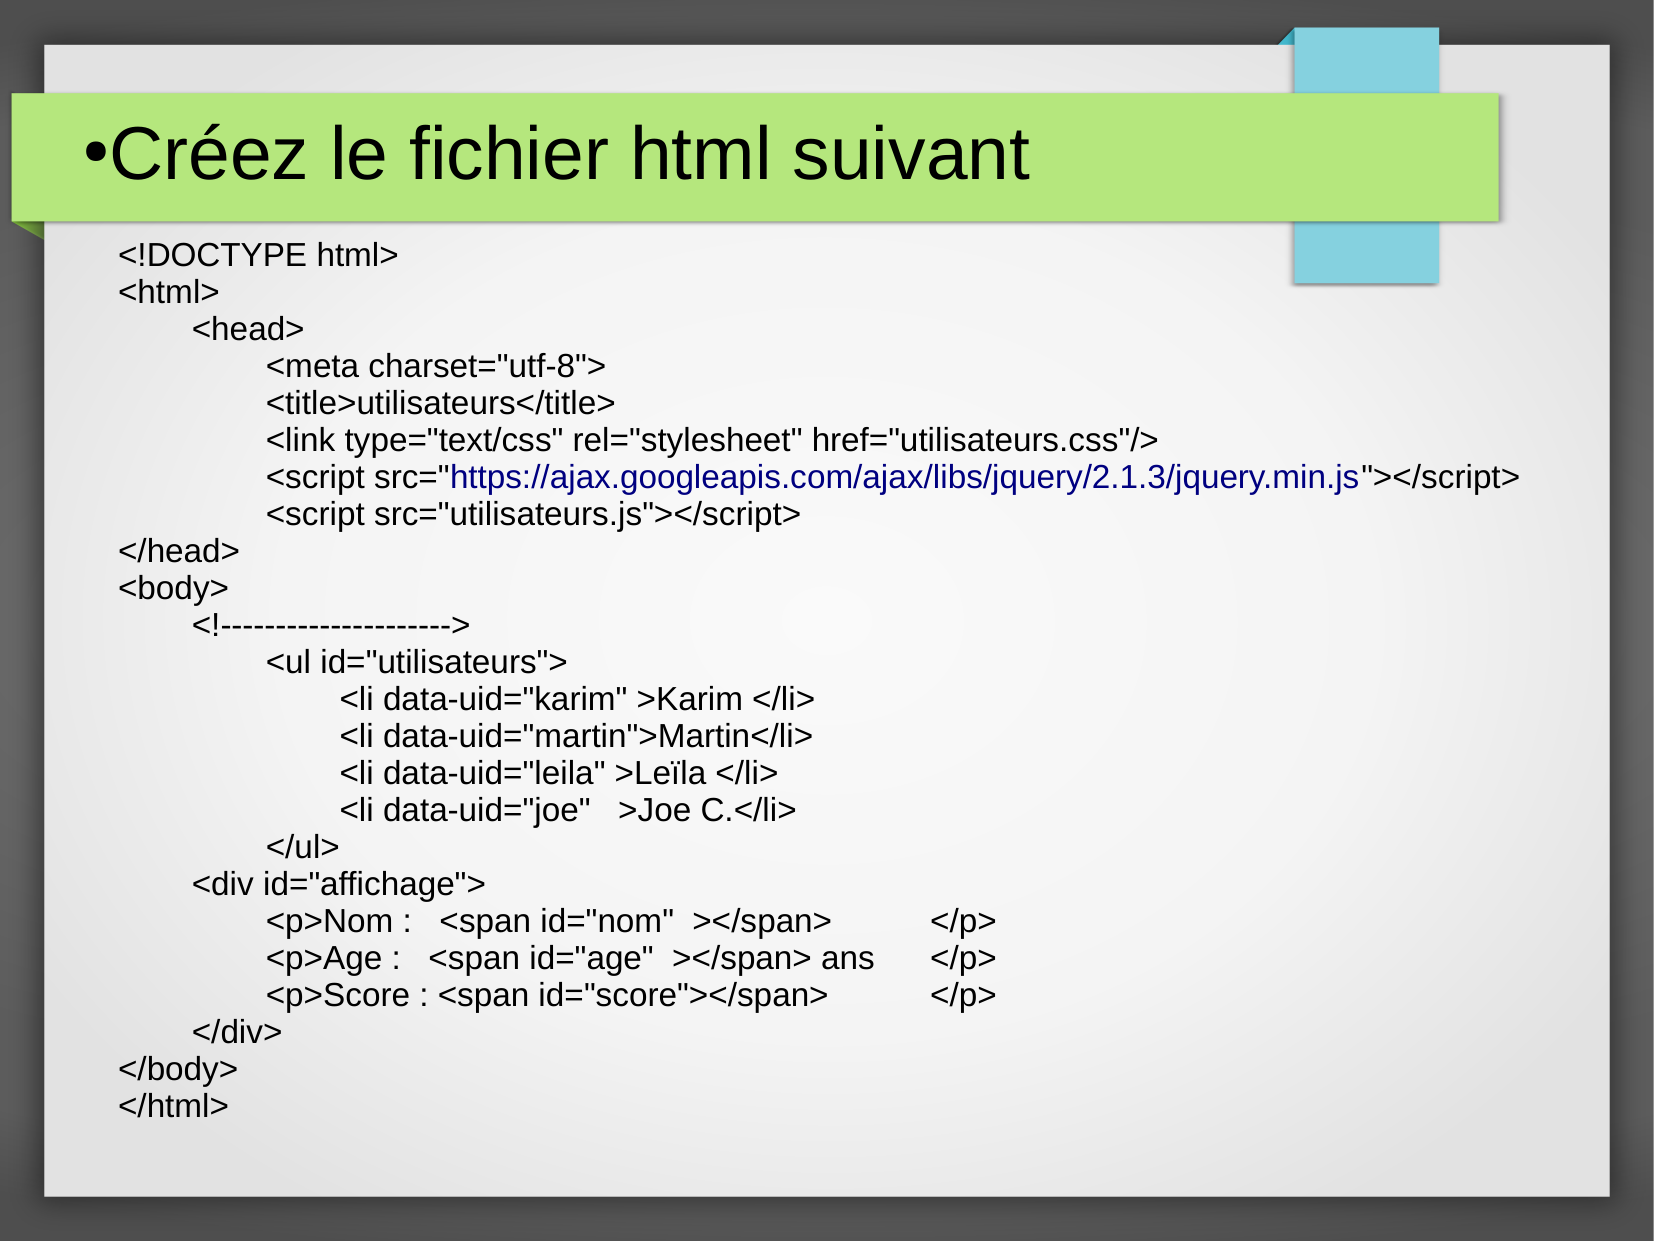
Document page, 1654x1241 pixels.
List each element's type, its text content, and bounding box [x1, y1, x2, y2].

list <!DOCTYPE html> <html> <head> <meta charset="utf-8"> <title>utilisateurs</title> <link type="text/css" rel="stylesheet" href="utilisateurs.css"/> <script src="https://ajax.googleapis.com/ajax/libs/jquery/2.1.3/jquery.min.js"></script> <script src="utilisateurs.js"></script> </head> <body> <!---------------------> <ul id="utilisateurs"> <li data-uid="karim" >Karim </li> <li data-uid="martin">Martin</li> <li data-uid="leila" >Leïla </li> <li data-uid="joe" >Joe C.</li> </ul> <div id="affichage"> <p>Nom : <span id="nom" ></span> </p> <p>Age : <span id="age" ></span> ans </p> <p>Score : <span id="score"></span> </p> </div> </body> </html> [47, 236, 1536, 1182]
title Créez le fichier html suivant [82, 94, 1264, 213]
picture [0, 0, 1654, 1241]
